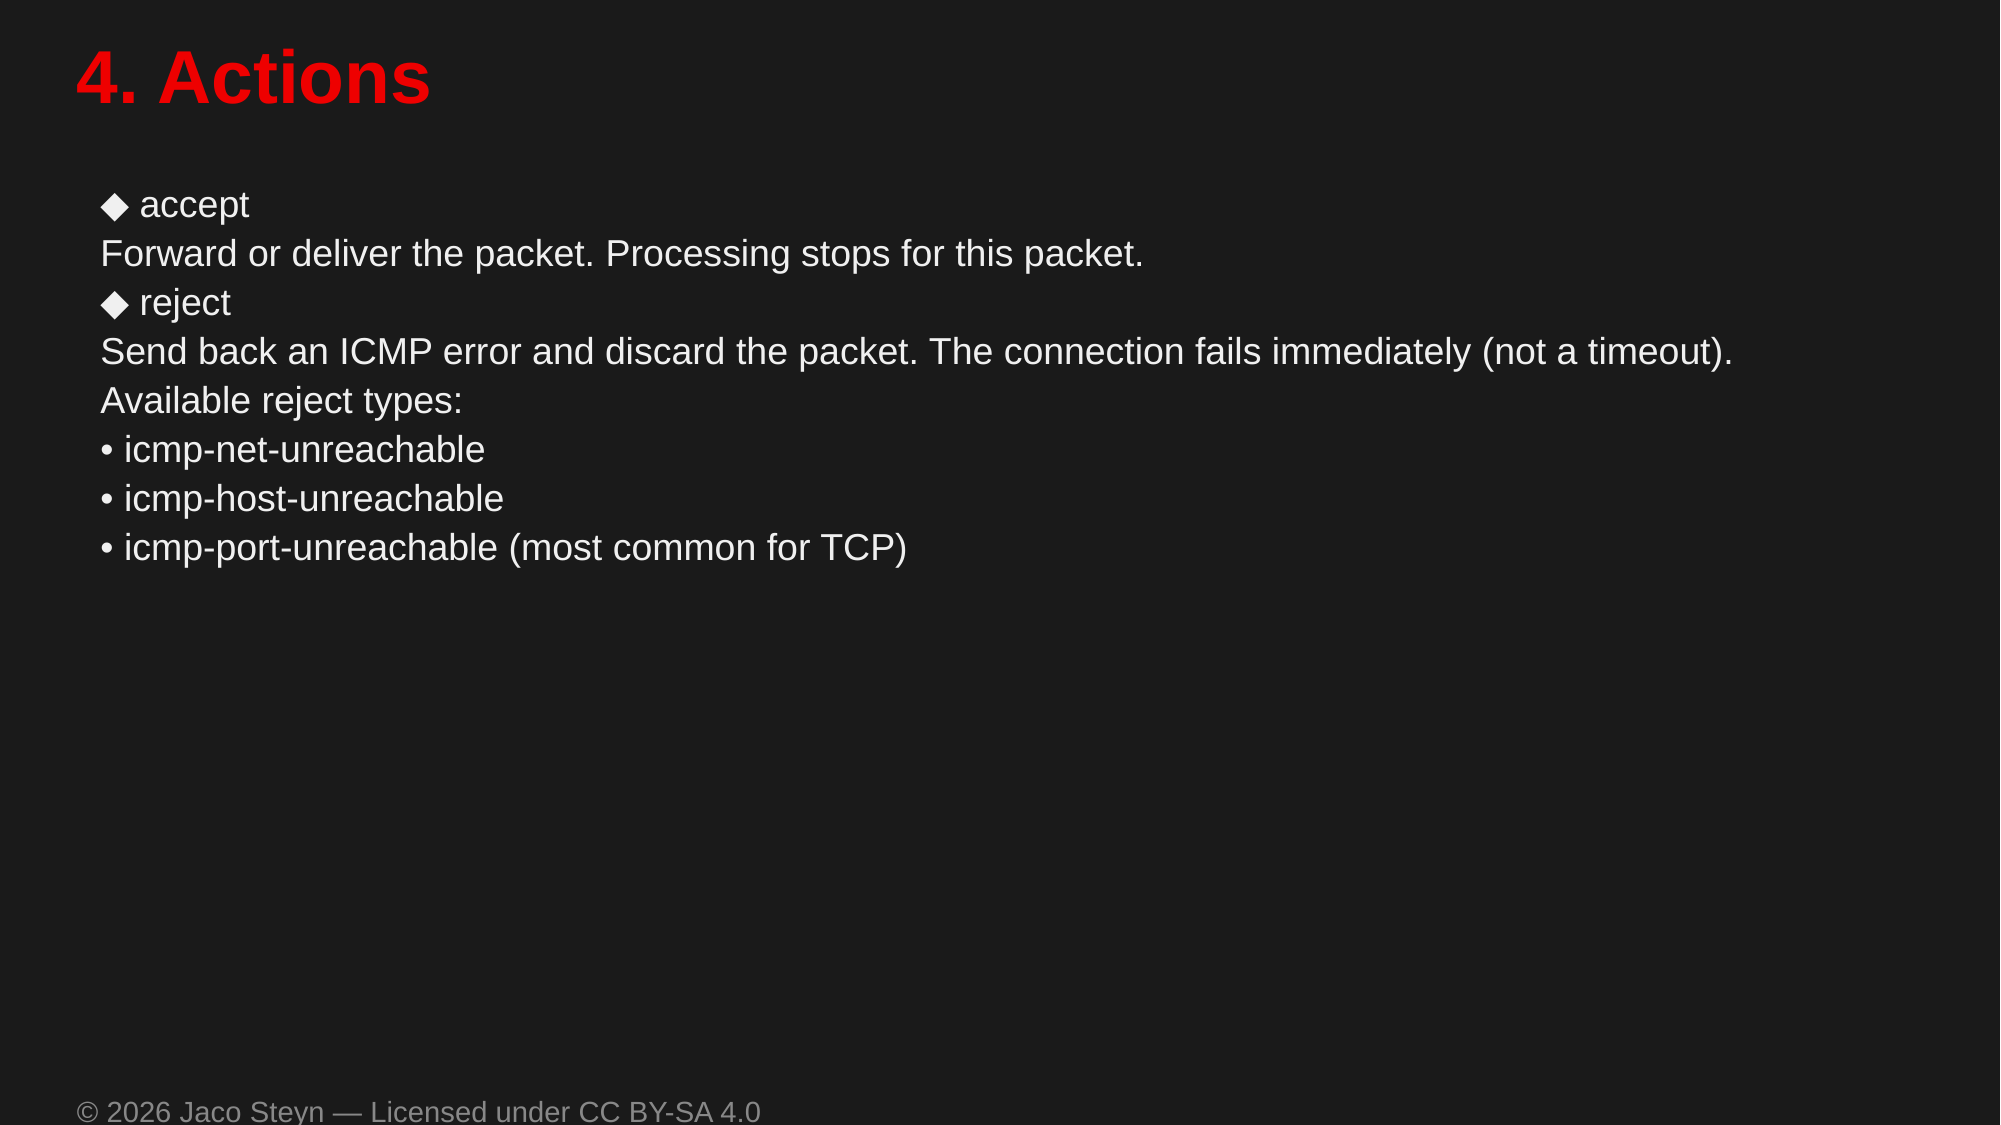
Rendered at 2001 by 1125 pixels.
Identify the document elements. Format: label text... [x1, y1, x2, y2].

text_box 4. Actions [59, 23, 1942, 154]
text_box ◆ accept Forward or deliver the packet. Processing stops for this packet. ◆ reject Send back an ICMP error and discard the packet. The connection fails immediately (not a timeout). Available reject types: • icmp-net-unreachable • icmp-host-unreachable • icmp-port-unreachable (most common for TCP) [59, 171, 1942, 1083]
text_box © 2026 Jaco Steyn — Licensed under CC BY-SA 4.0 [59, 1083, 1942, 1120]
